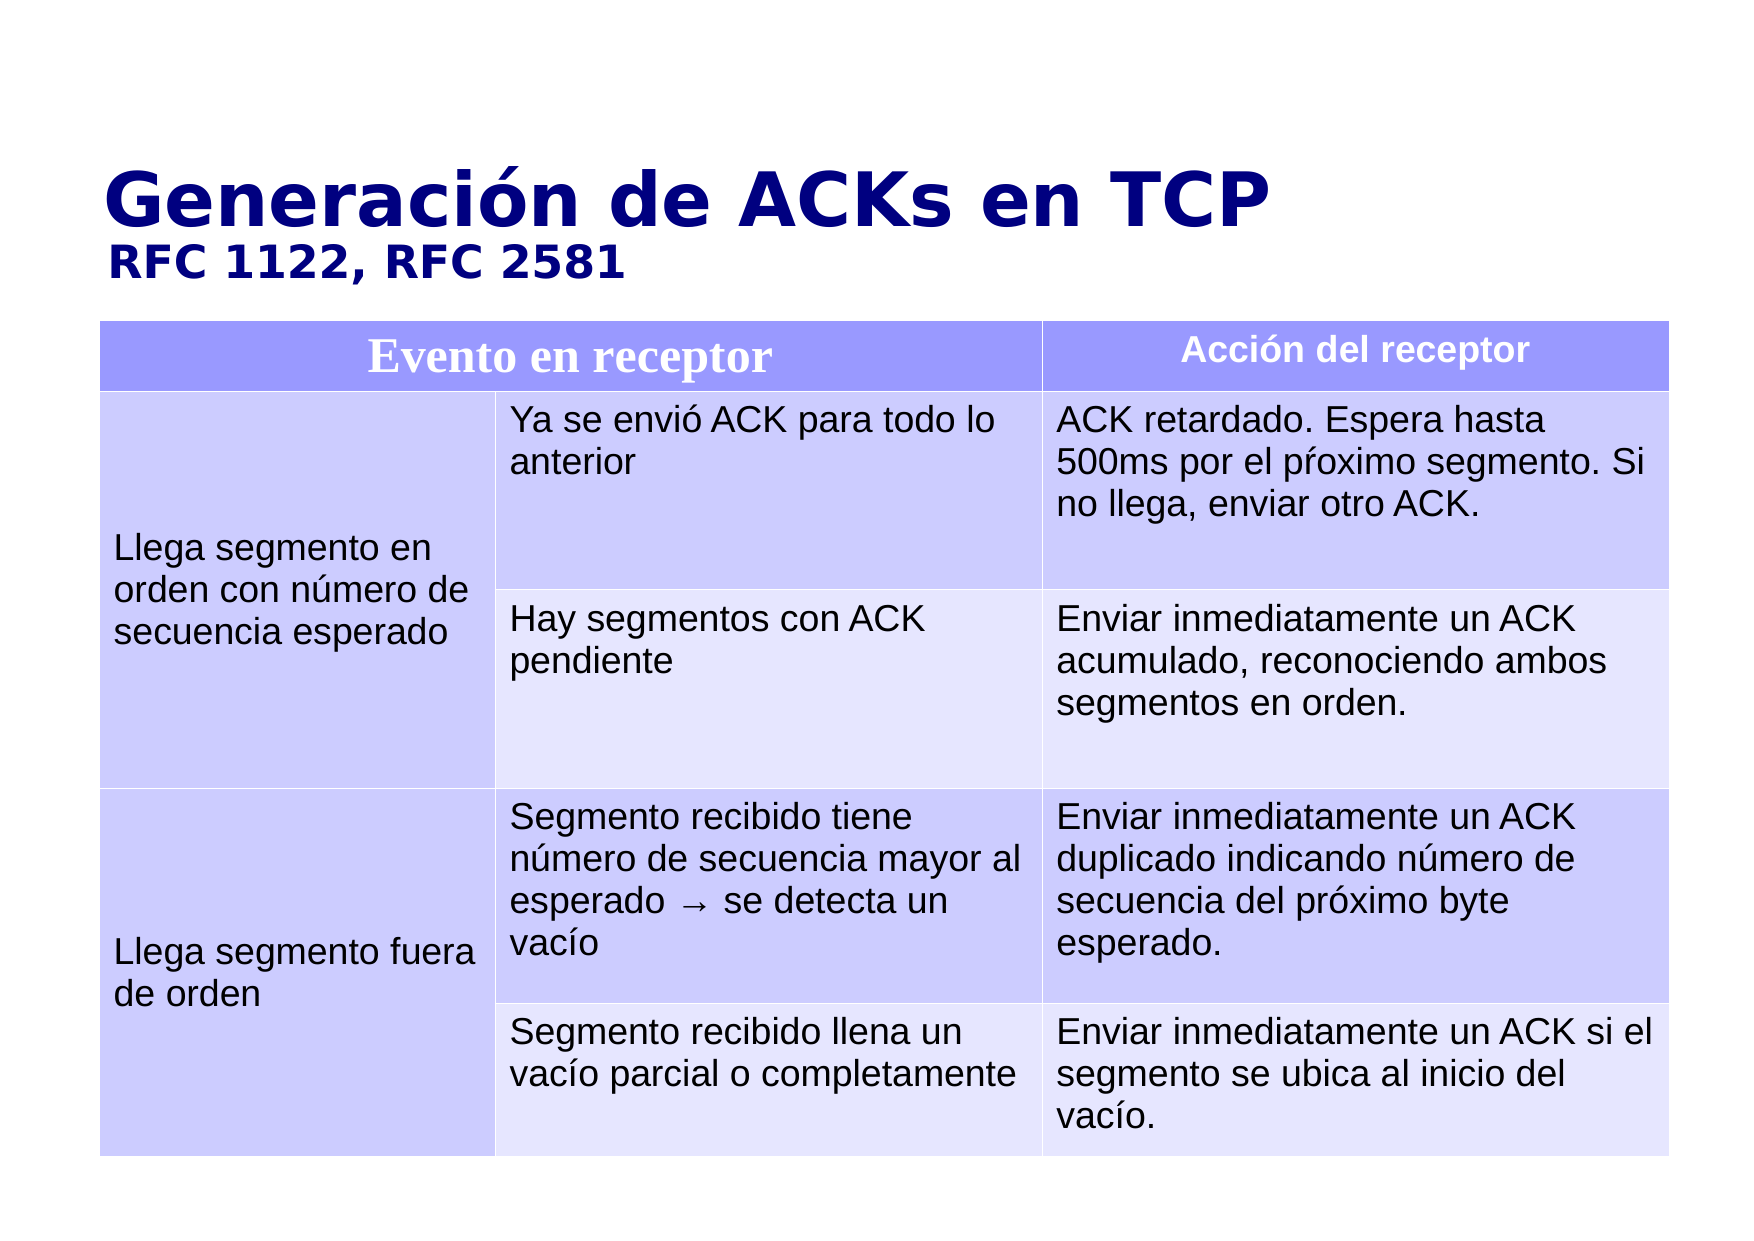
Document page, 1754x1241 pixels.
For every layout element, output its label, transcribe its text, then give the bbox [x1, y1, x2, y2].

table_header Acción del receptor [1043, 321, 1669, 391]
table_cell Enviar inmediatamente un ACK duplicado indicando número de secuencia del próximo byte esperado. [1043, 789, 1669, 1003]
table_cell ACK retardado. Espera hasta 500ms por el pŕoximo segmento. Si no llega, enviar otro ACK. [1043, 392, 1669, 589]
table_cell Segmento recibido tiene número de secuencia mayor al esperado → se detecta un vacío [496, 789, 1042, 1003]
text_box RFC 1122, RFC 2581 [107, 236, 684, 290]
title Generación de ACKs en TCP [88, 95, 1654, 298]
table_cell Enviar inmediatamente un ACK acumulado, reconociendo ambos segmentos en orden. [1043, 590, 1669, 788]
table_cell Enviar inmediatamente un ACK si el segmento se ubica al inicio del vacío. [1043, 1004, 1669, 1156]
table_cell Segmento recibido llena un vacío parcial o completamente [496, 1004, 1042, 1156]
table_cell Llega segmento fuera de orden [100, 789, 495, 1156]
table_cell Ya se envió ACK para todo lo anterior [496, 392, 1042, 589]
table_header Evento en receptor [100, 321, 1042, 391]
table_cell Hay segmentos con ACK pendiente [496, 590, 1042, 788]
table_cell Llega segmento en orden con número de secuencia esperado [100, 392, 495, 788]
